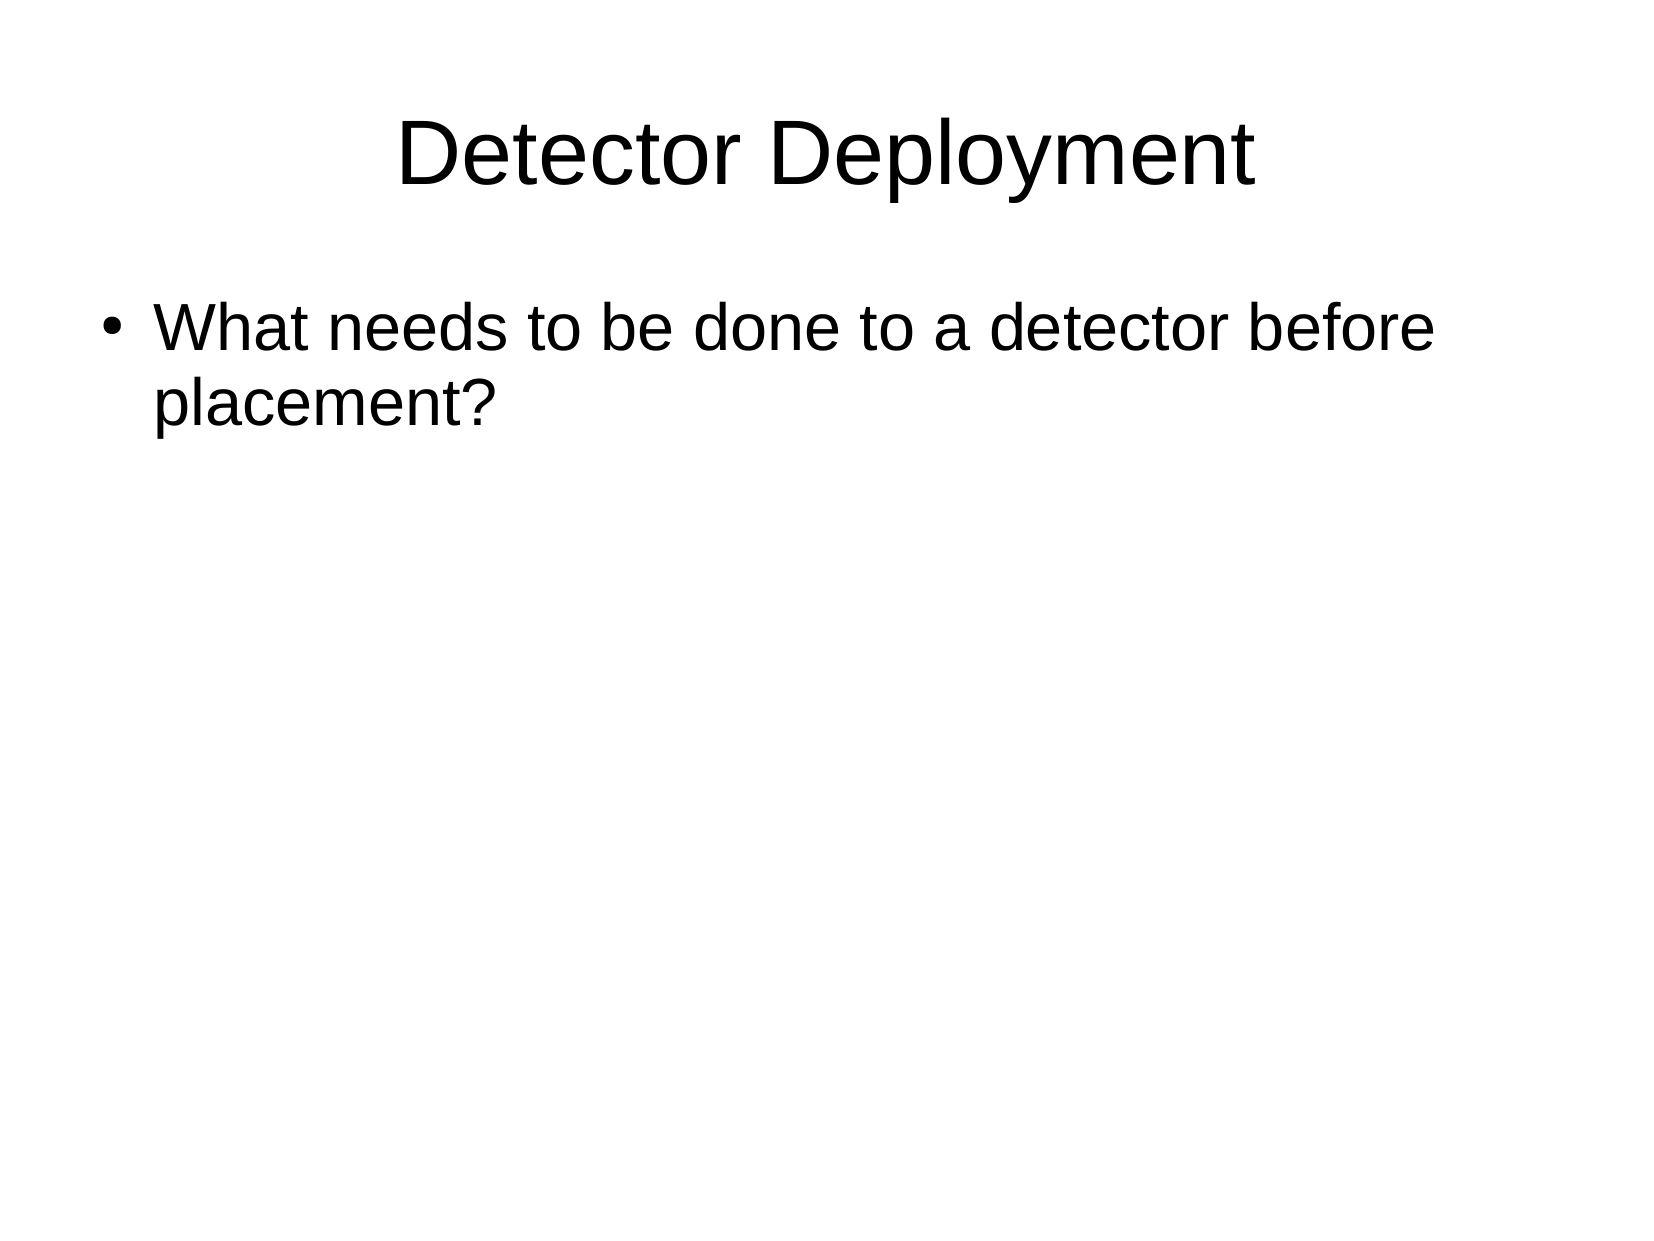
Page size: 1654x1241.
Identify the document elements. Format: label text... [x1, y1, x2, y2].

list What needs to be done to a detector before placement? [82, 290, 1571, 1109]
title Detector Deployment [82, 49, 1571, 257]
